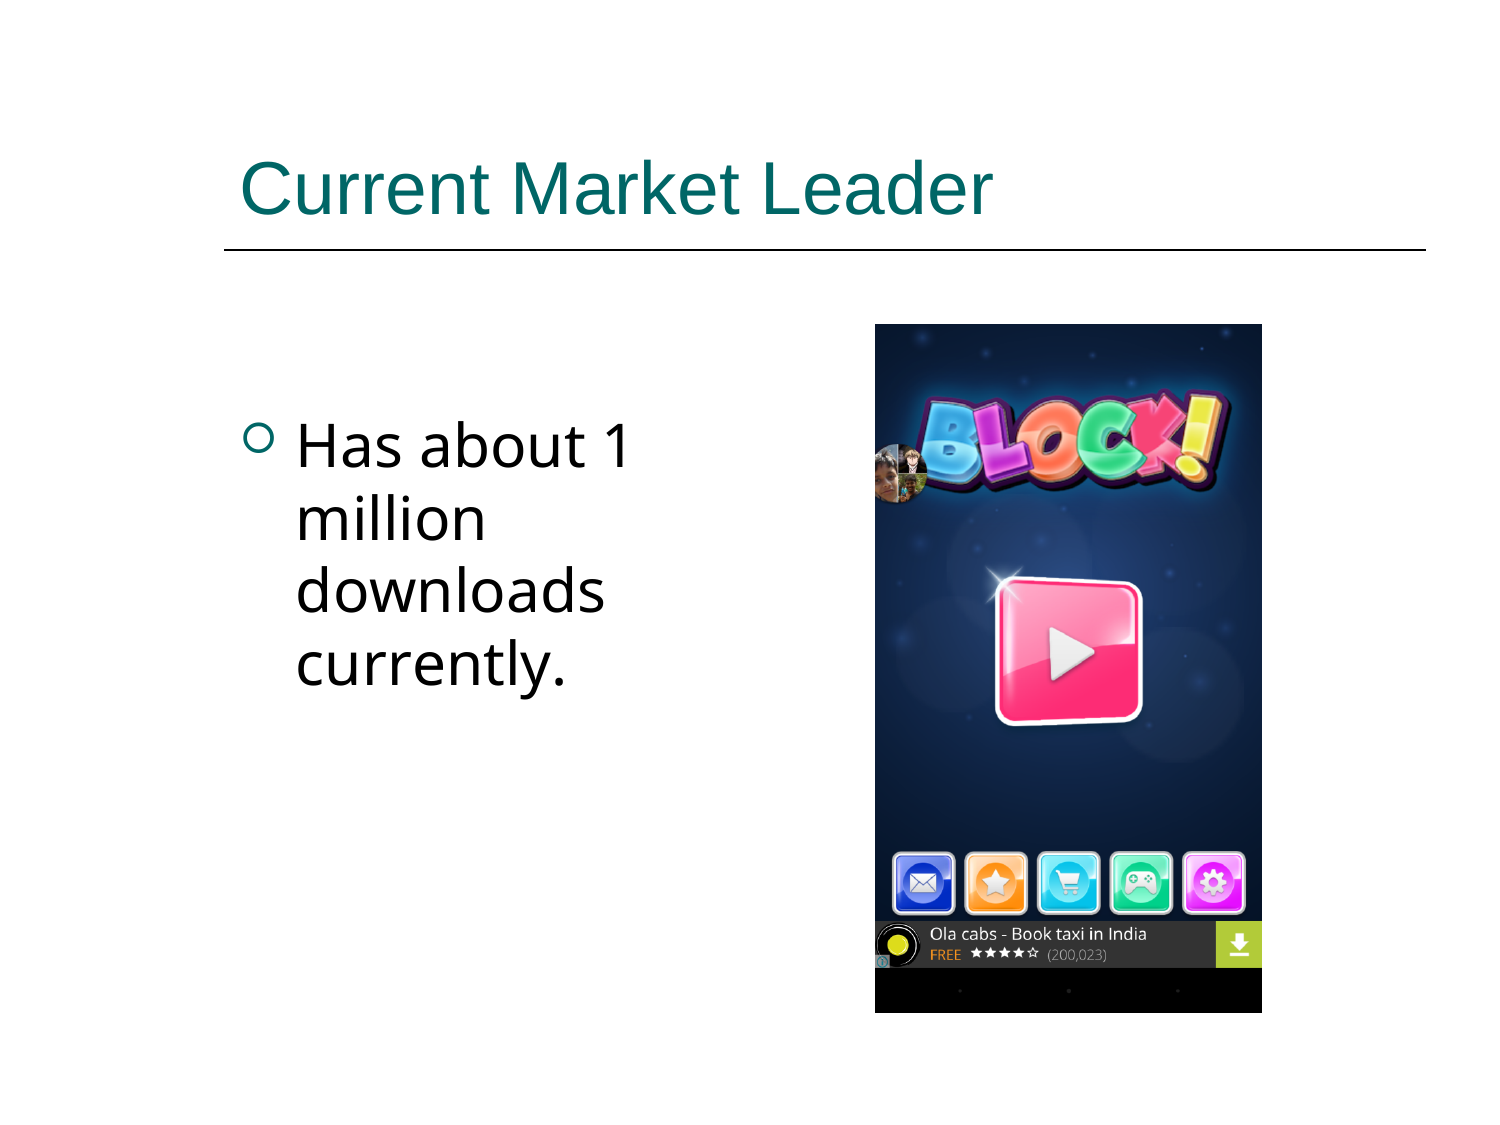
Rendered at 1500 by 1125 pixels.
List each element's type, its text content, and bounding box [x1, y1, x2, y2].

picture [875, 324, 1262, 1013]
text_box Has about 1 million downloads currently. [224, 399, 751, 1076]
text_box Current Market Leader [224, 49, 1425, 237]
